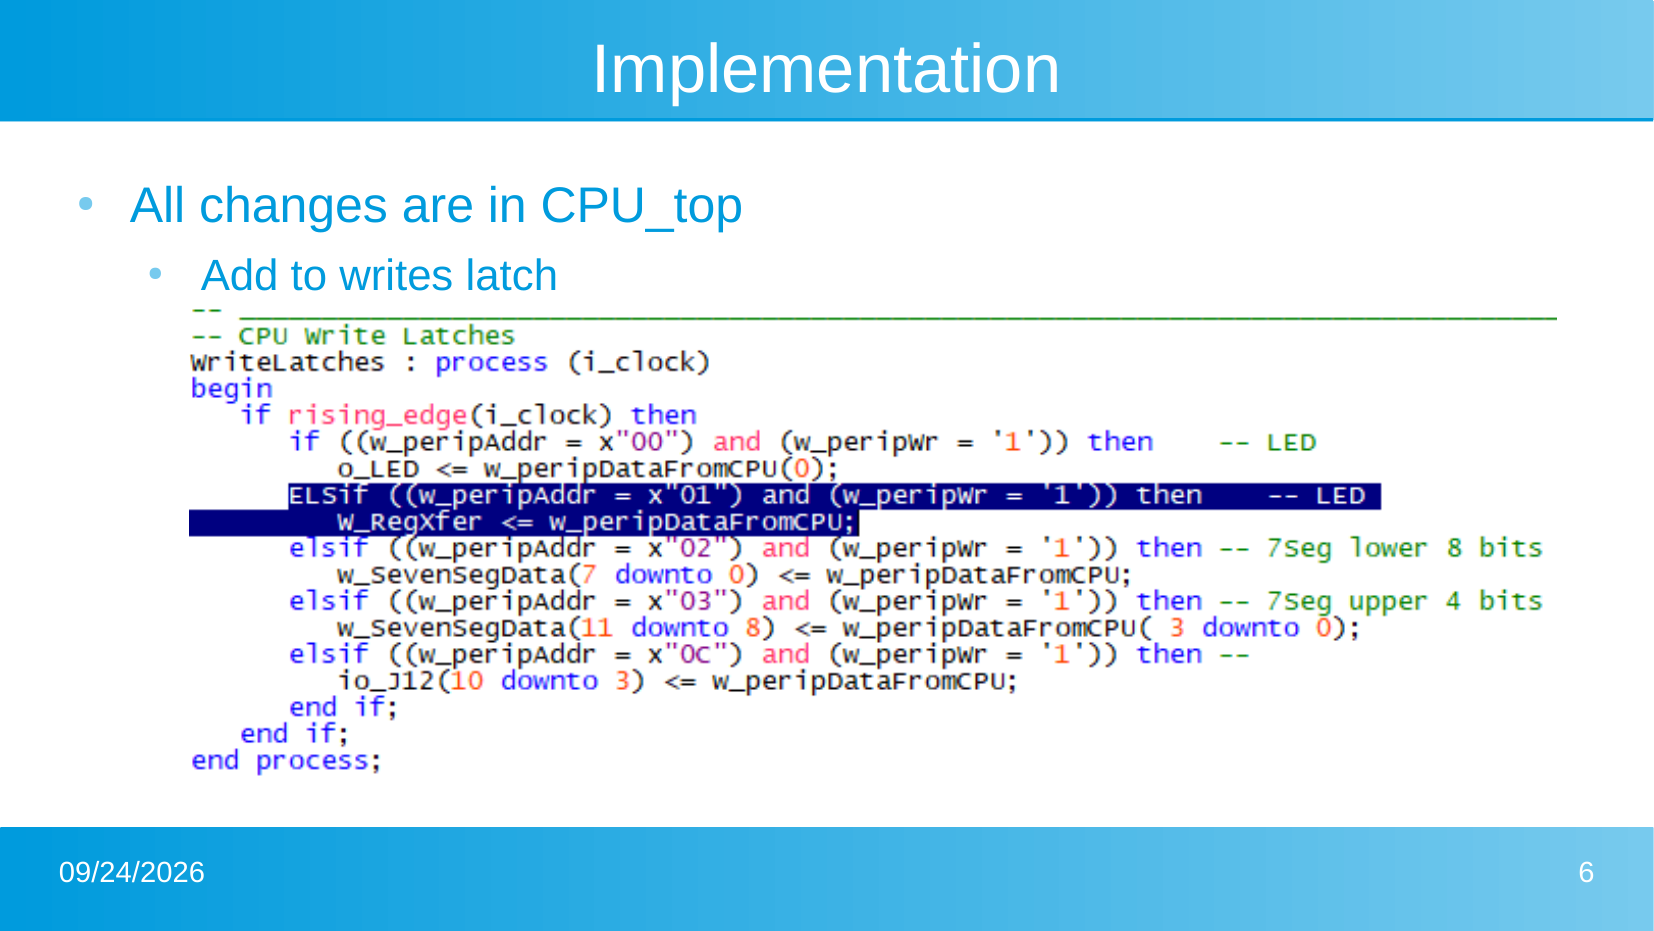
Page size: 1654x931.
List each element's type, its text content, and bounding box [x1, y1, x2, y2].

list All changes are in CPU_top Add to writes latch [59, 177, 1595, 768]
title Implementation [59, 29, 1595, 108]
picture [189, 304, 1557, 788]
